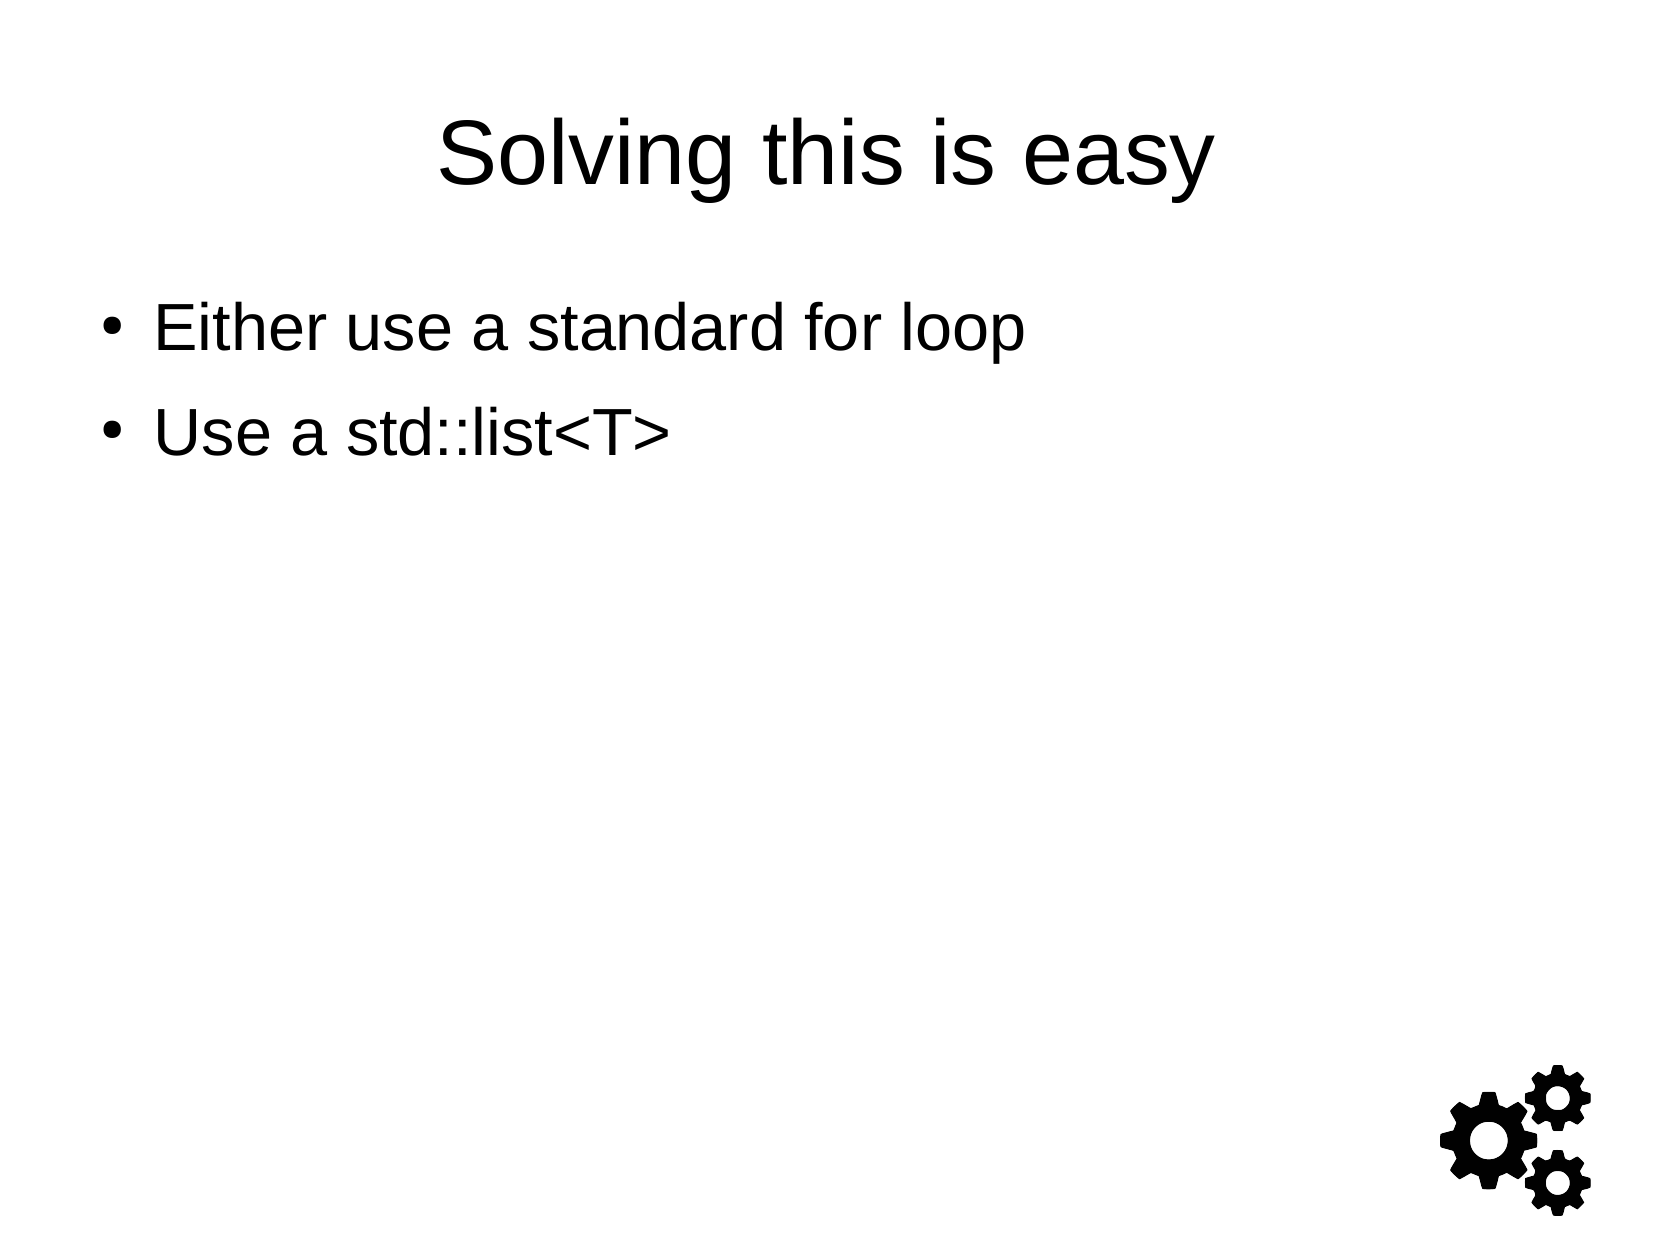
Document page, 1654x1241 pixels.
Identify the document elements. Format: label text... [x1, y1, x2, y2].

list Either use a standard for loop Use a std::list<T> [82, 290, 1571, 1010]
title Solving this is easy [82, 49, 1571, 257]
picture [1440, 1065, 1591, 1216]
